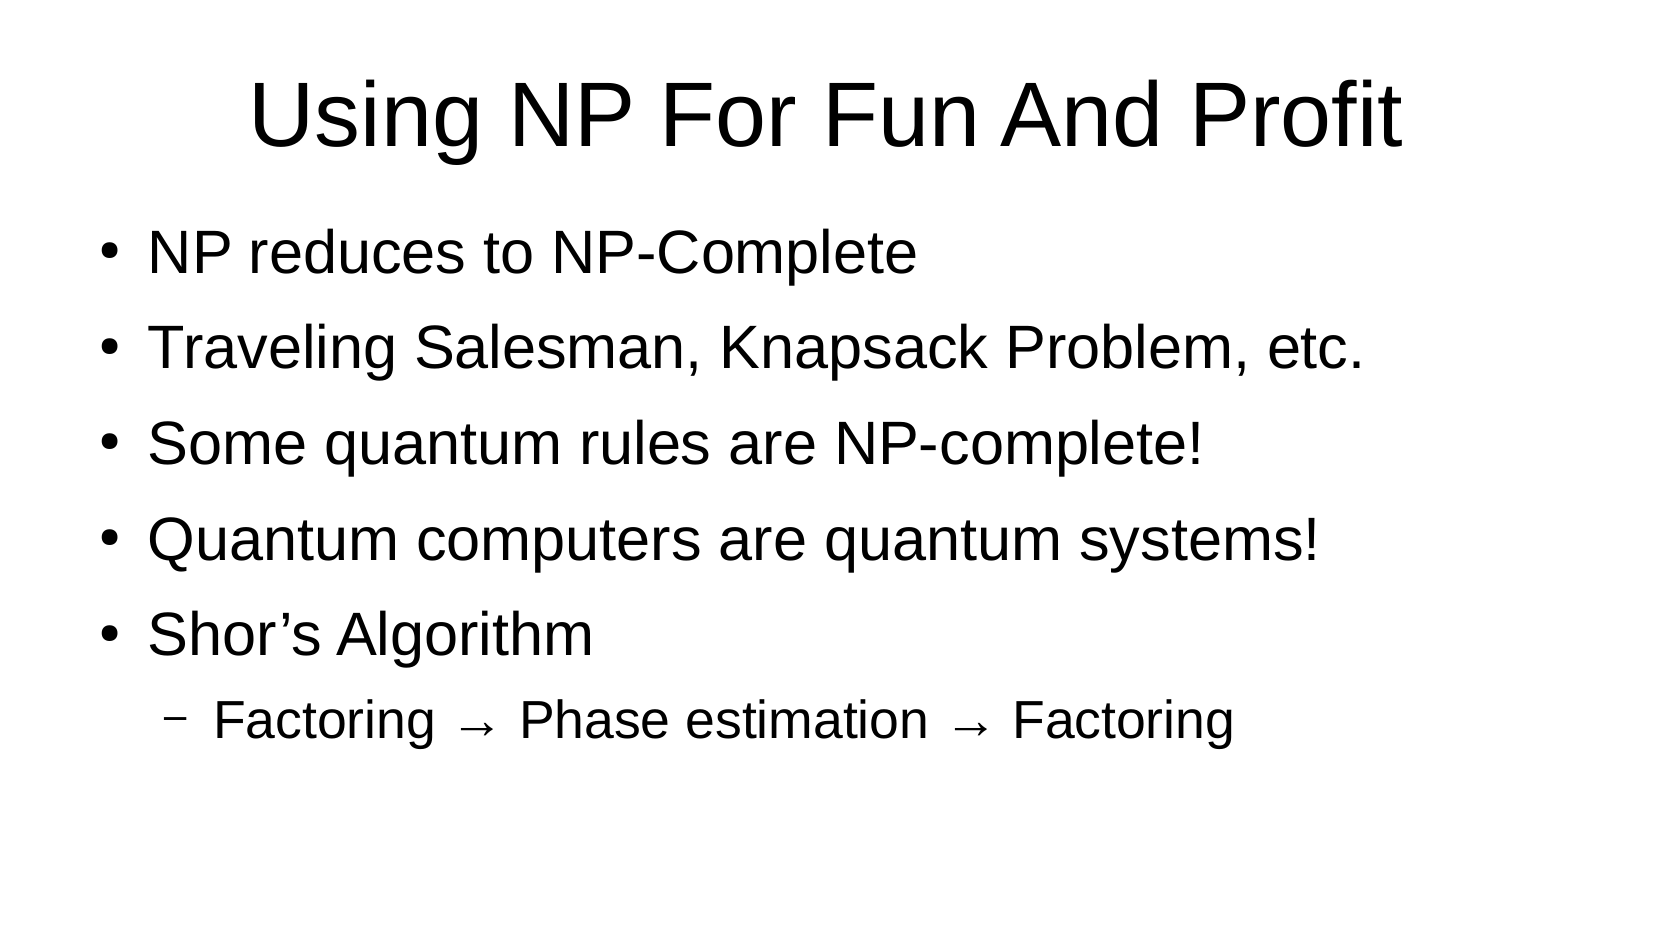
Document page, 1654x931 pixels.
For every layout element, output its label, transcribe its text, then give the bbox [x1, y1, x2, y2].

title Using NP For Fun And Profit [82, 37, 1571, 193]
list NP reduces to NP-Complete Traveling Salesman, Knapsack Problem, etc. Some quantum rules are NP-complete! Quantum computers are quantum systems! Shor’s Algorithm Factoring → Phase estimation → Factoring [82, 217, 1571, 758]
